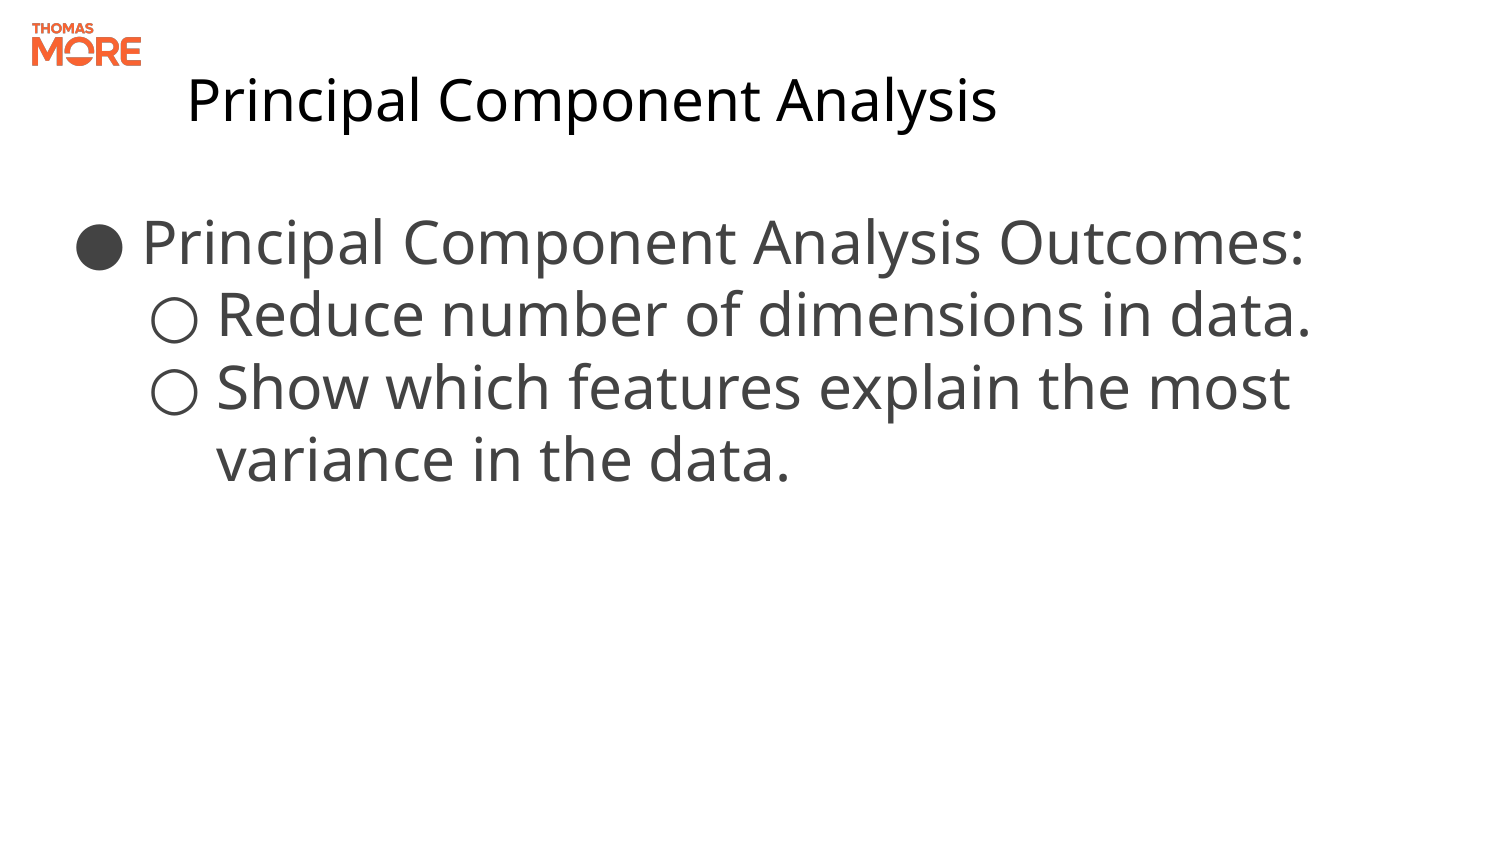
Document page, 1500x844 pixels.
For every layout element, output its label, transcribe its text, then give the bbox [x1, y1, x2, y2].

picture [22, 13, 151, 76]
list Principal Component Analysis Outcomes: Reduce number of dimensions in data. Show which features explain the most variance in the data. [51, 189, 1476, 750]
title Principal Component Analysis [171, 48, 1449, 143]
